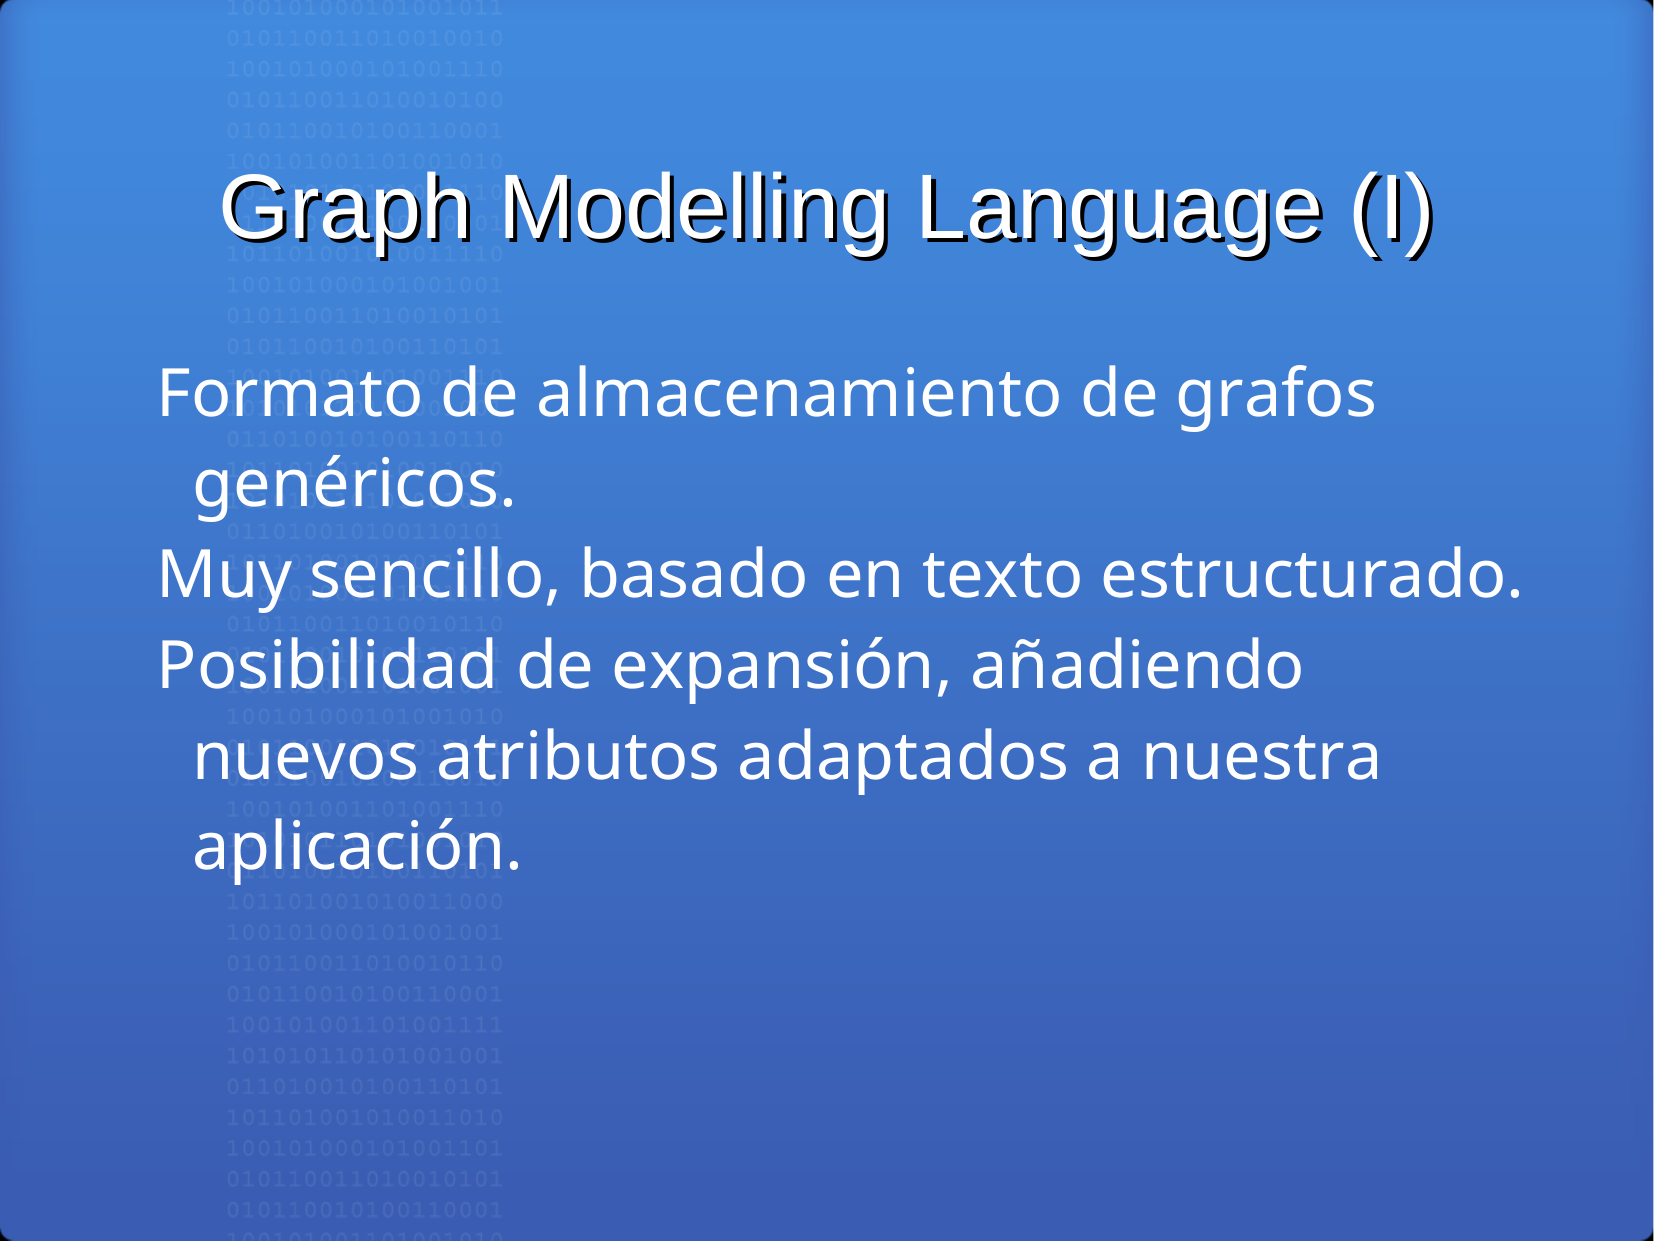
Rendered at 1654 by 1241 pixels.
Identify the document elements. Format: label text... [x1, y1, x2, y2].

subtitle Formato de almacenamiento de grafos genéricos. Muy sencillo, basado en texto estructurado. Posibilidad de expansión, añadiendo nuevos atributos adaptados a nuestra aplicación. [121, 352, 1534, 1119]
picture [0, 0, 1654, 1241]
title Graph Modelling Language (I) [121, 110, 1534, 303]
